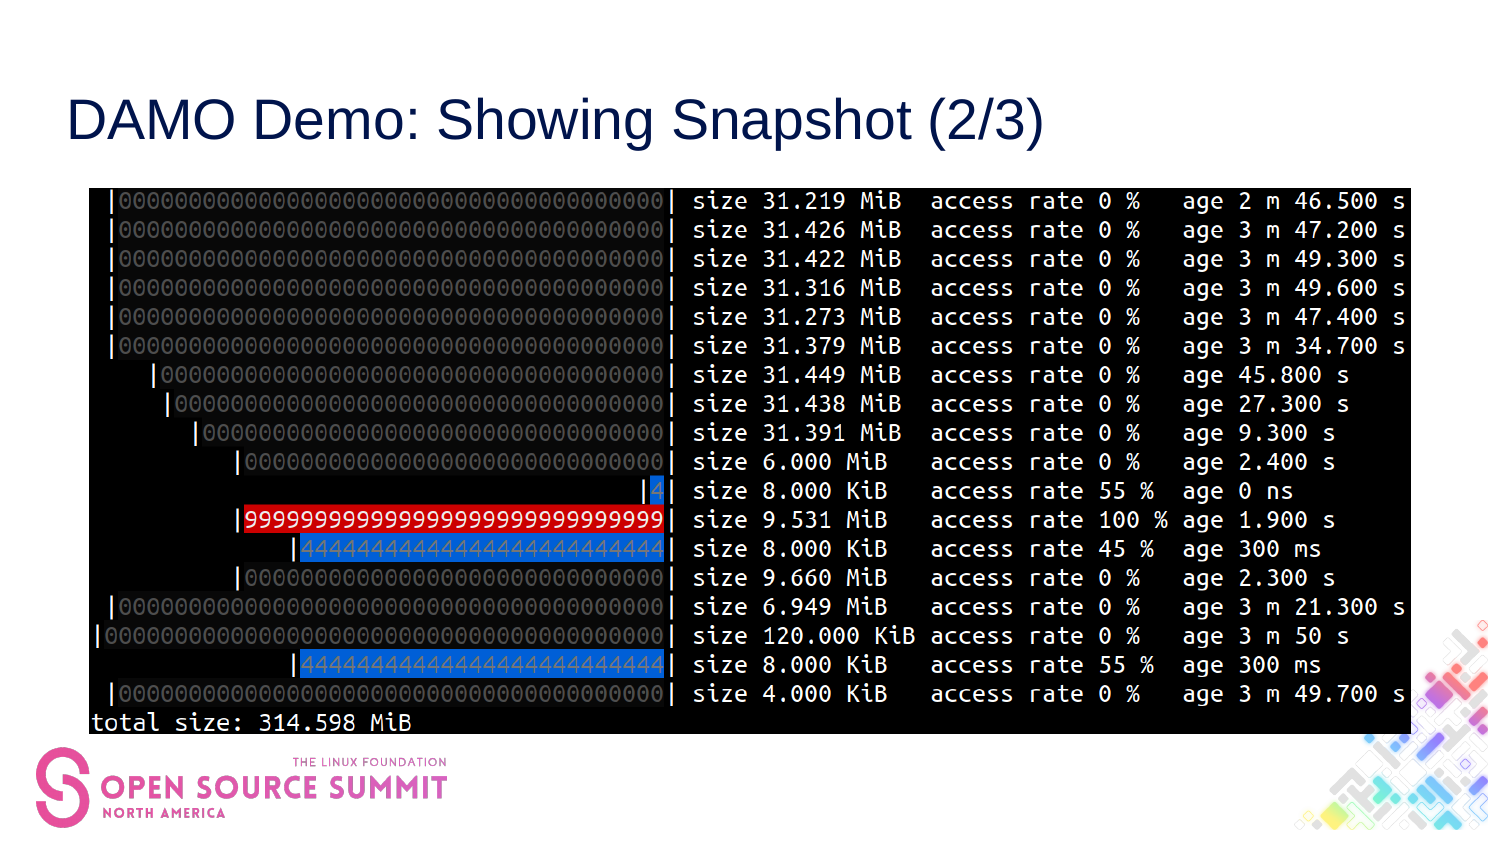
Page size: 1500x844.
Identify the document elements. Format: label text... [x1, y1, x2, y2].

picture [89, 188, 1488, 830]
title DAMO Demo: Showing Snapshot (2/3) [51, 72, 1449, 167]
picture [36, 747, 447, 828]
